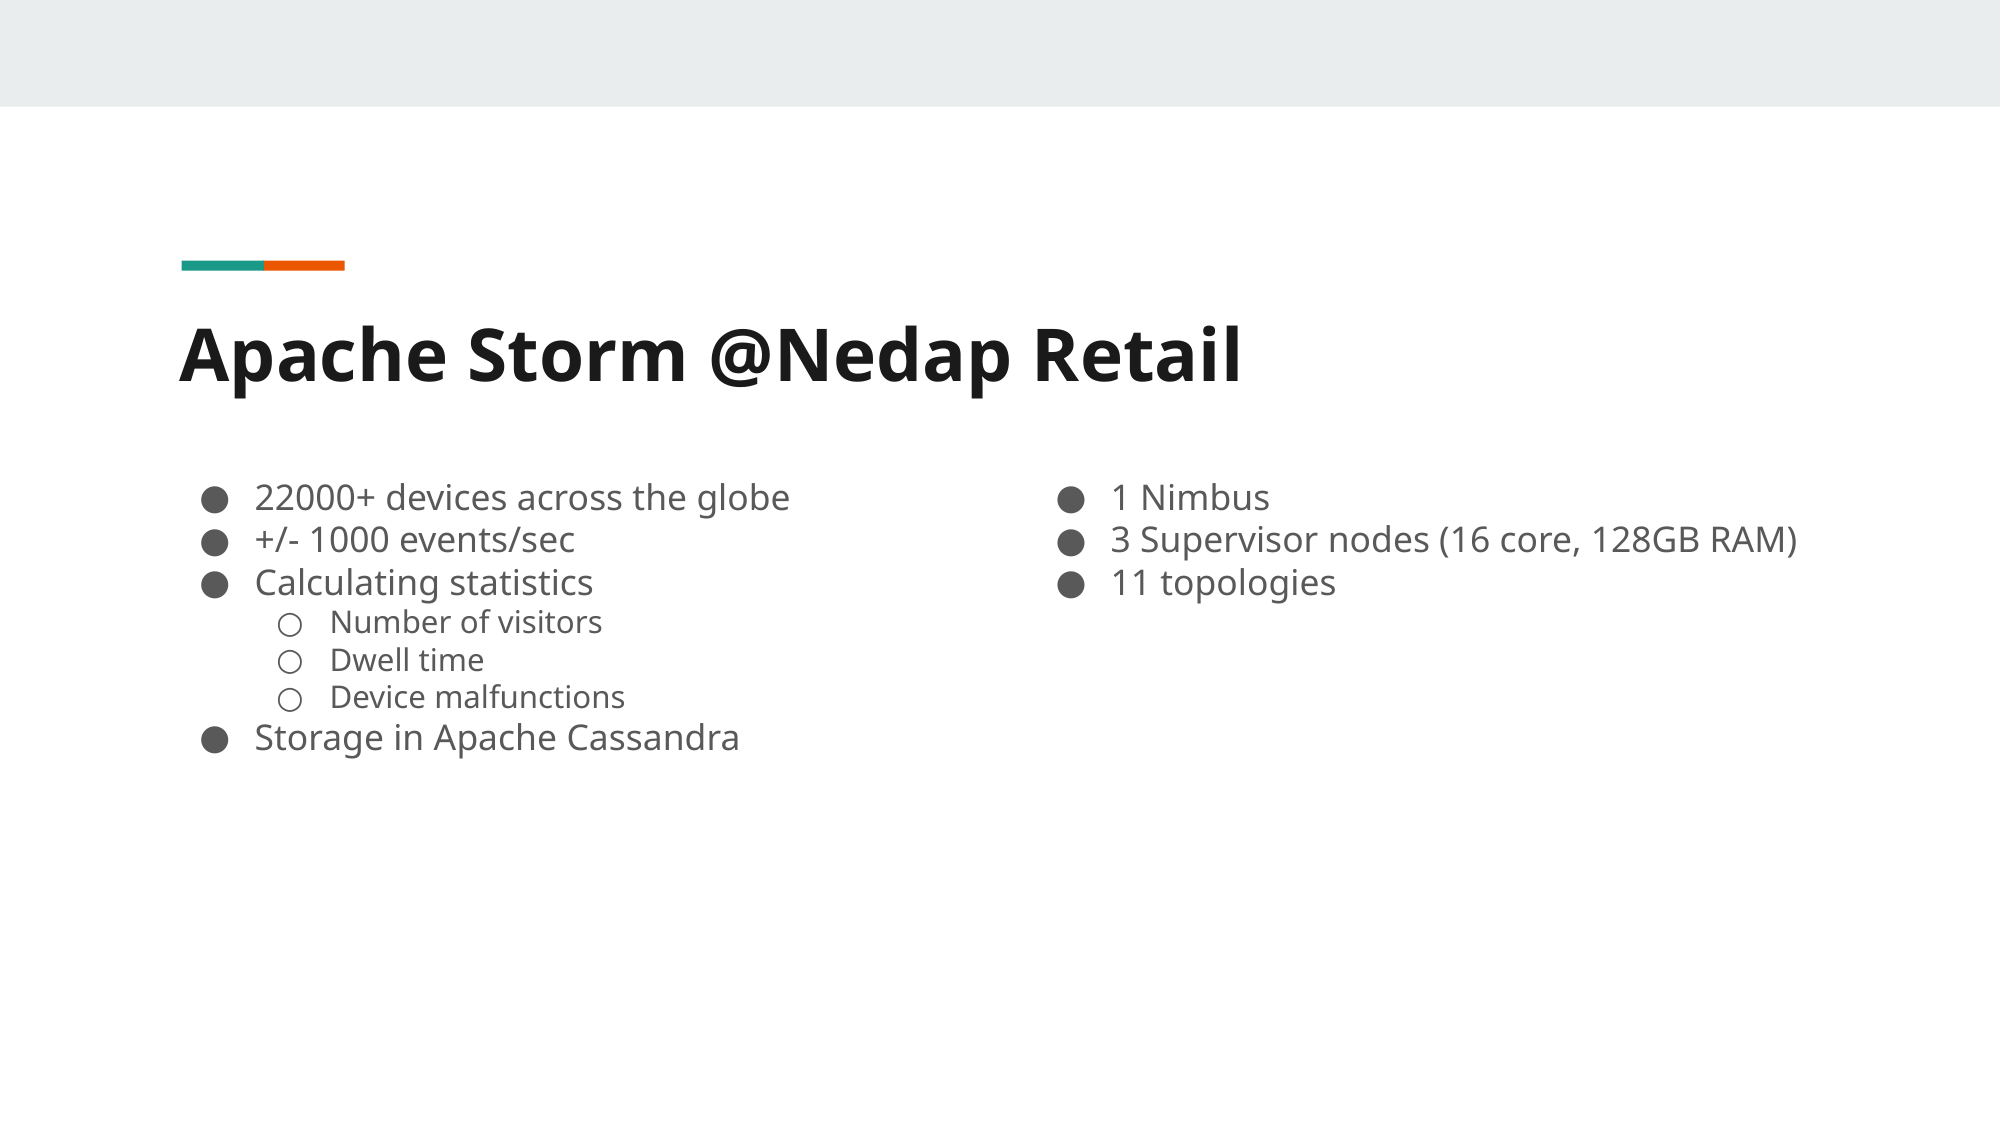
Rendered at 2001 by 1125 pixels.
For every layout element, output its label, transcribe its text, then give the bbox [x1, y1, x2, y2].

list 22000+ devices across the globe +/- 1000 events/sec Calculating statistics Number of visitors Dwell time Device malfunctions Storage in Apache Cassandra [159, 454, 985, 950]
list 1 Nimbus 3 Supervisor nodes (16 core, 128GB RAM) 11 topologies [1015, 454, 1842, 950]
title Apache Storm @Nedap Retail [159, 288, 1842, 406]
